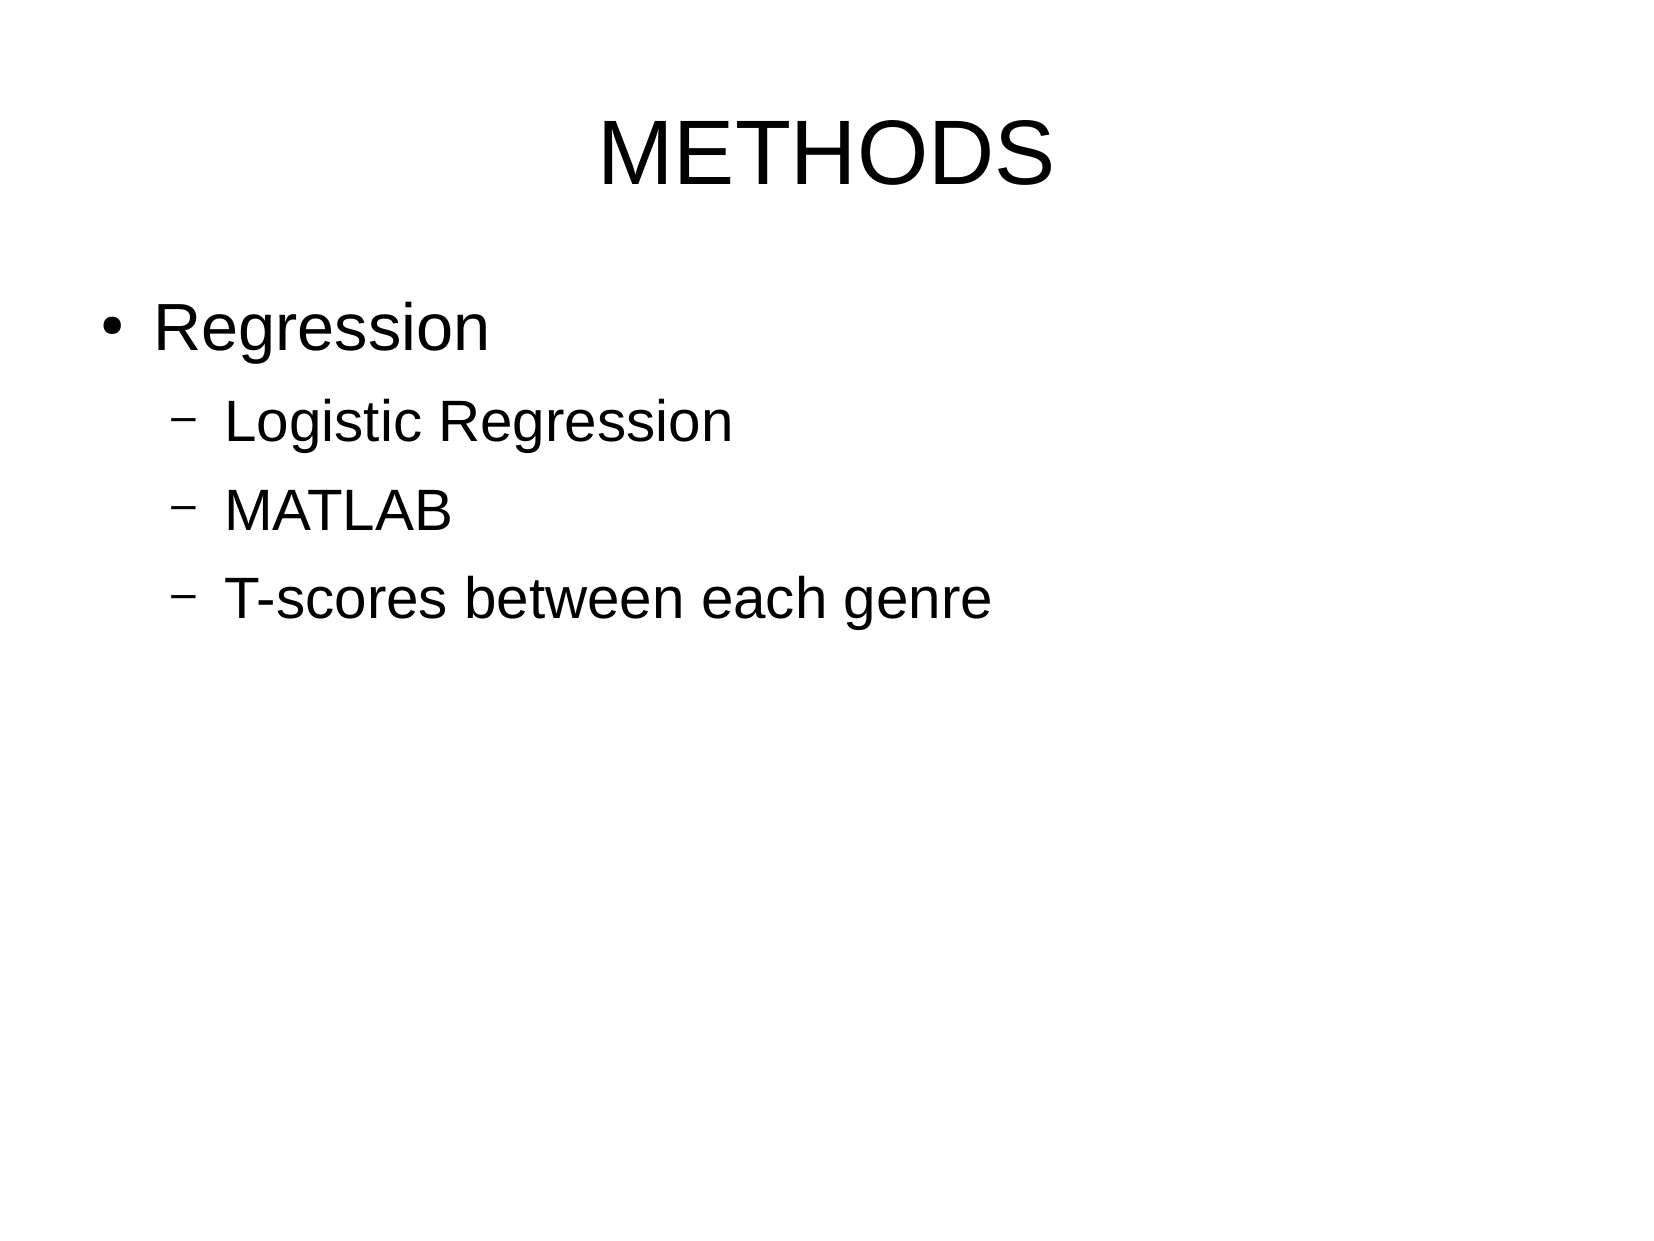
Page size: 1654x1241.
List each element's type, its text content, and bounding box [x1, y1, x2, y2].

title METHODS [82, 49, 1571, 257]
list Regression Logistic Regression MATLAB T-scores between each genre [82, 290, 1571, 1010]
